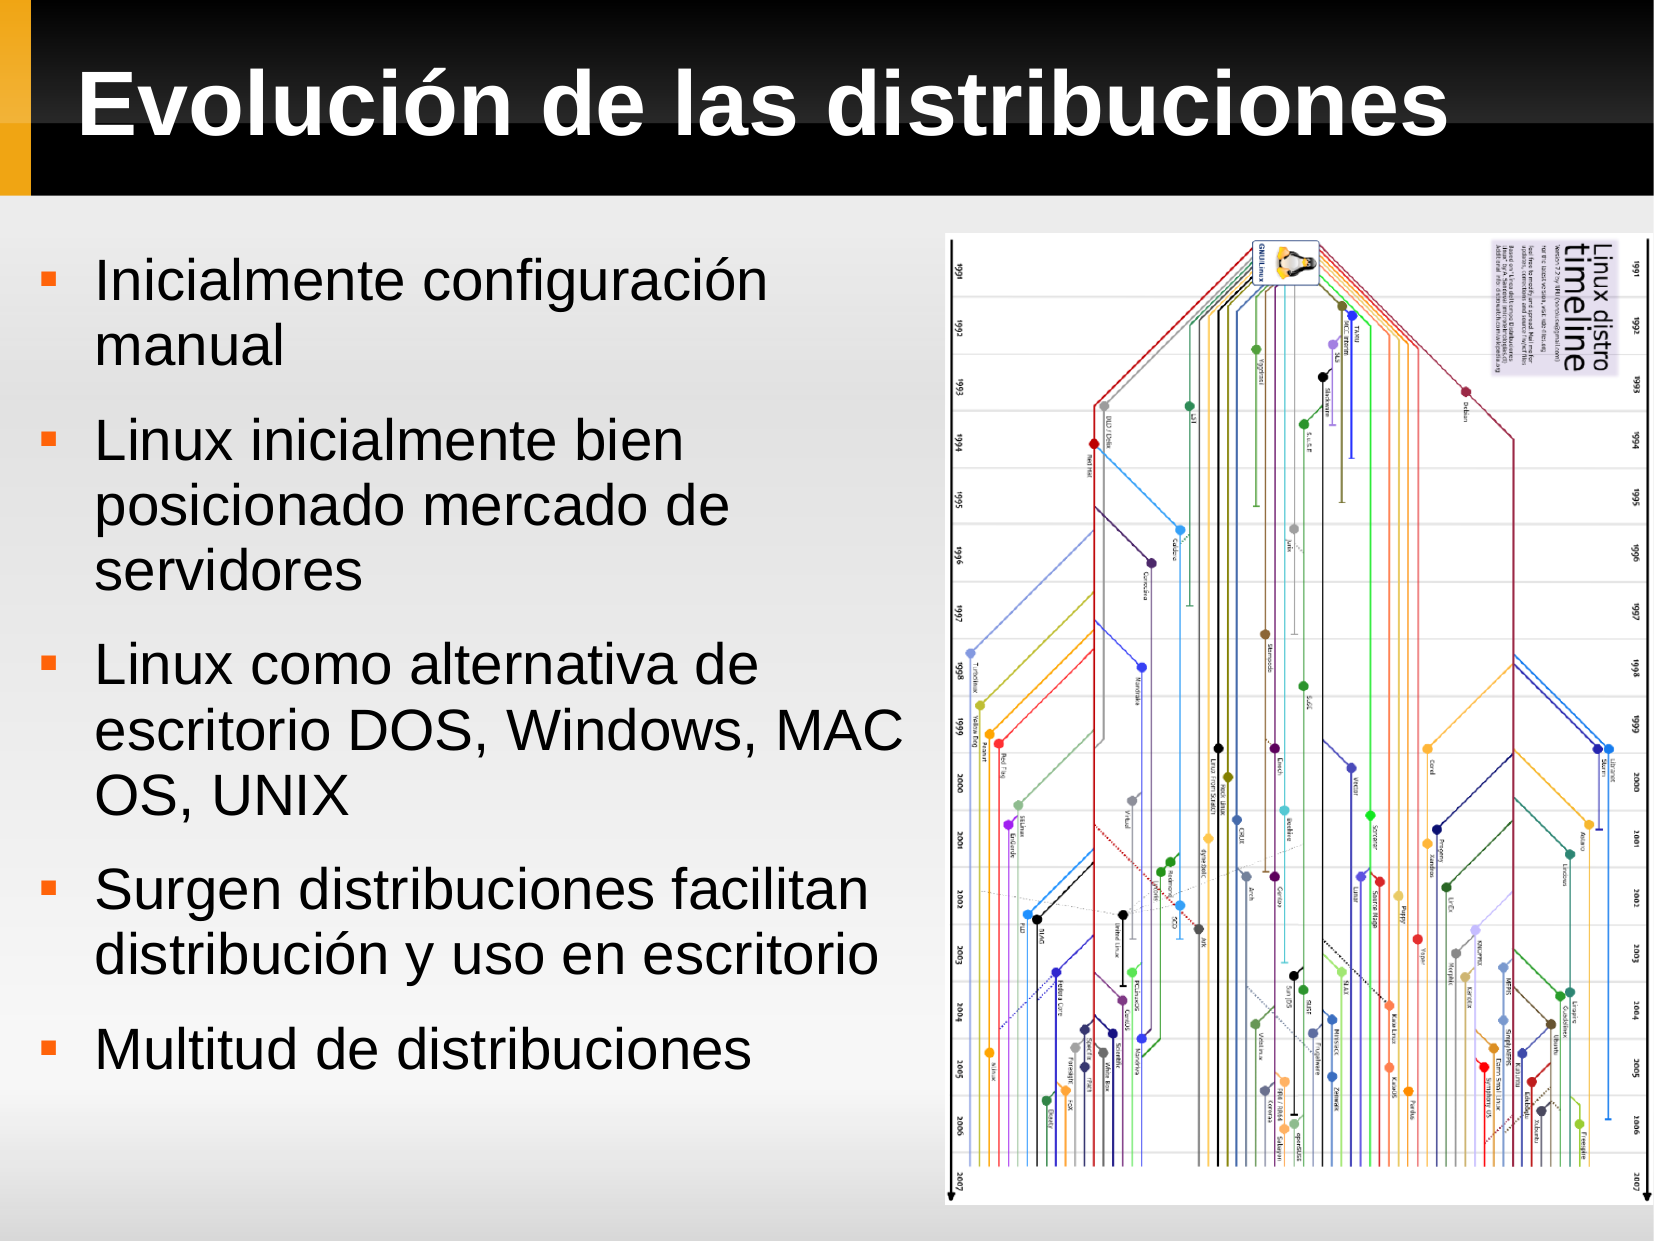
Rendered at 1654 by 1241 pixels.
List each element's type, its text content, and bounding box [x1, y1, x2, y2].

picture [0, 0, 1654, 1241]
title Evolución de las distribuciones [76, 0, 1565, 208]
list Inicialmente configuración manual Linux inicialmente bien posicionado mercado de servidores Linux como alternativa de escritorio DOS, Windows, MAC OS, UNIX Surgen distribuciones facilitan distribución y uso en escritorio Multitud de distribuciones [23, 248, 922, 1217]
